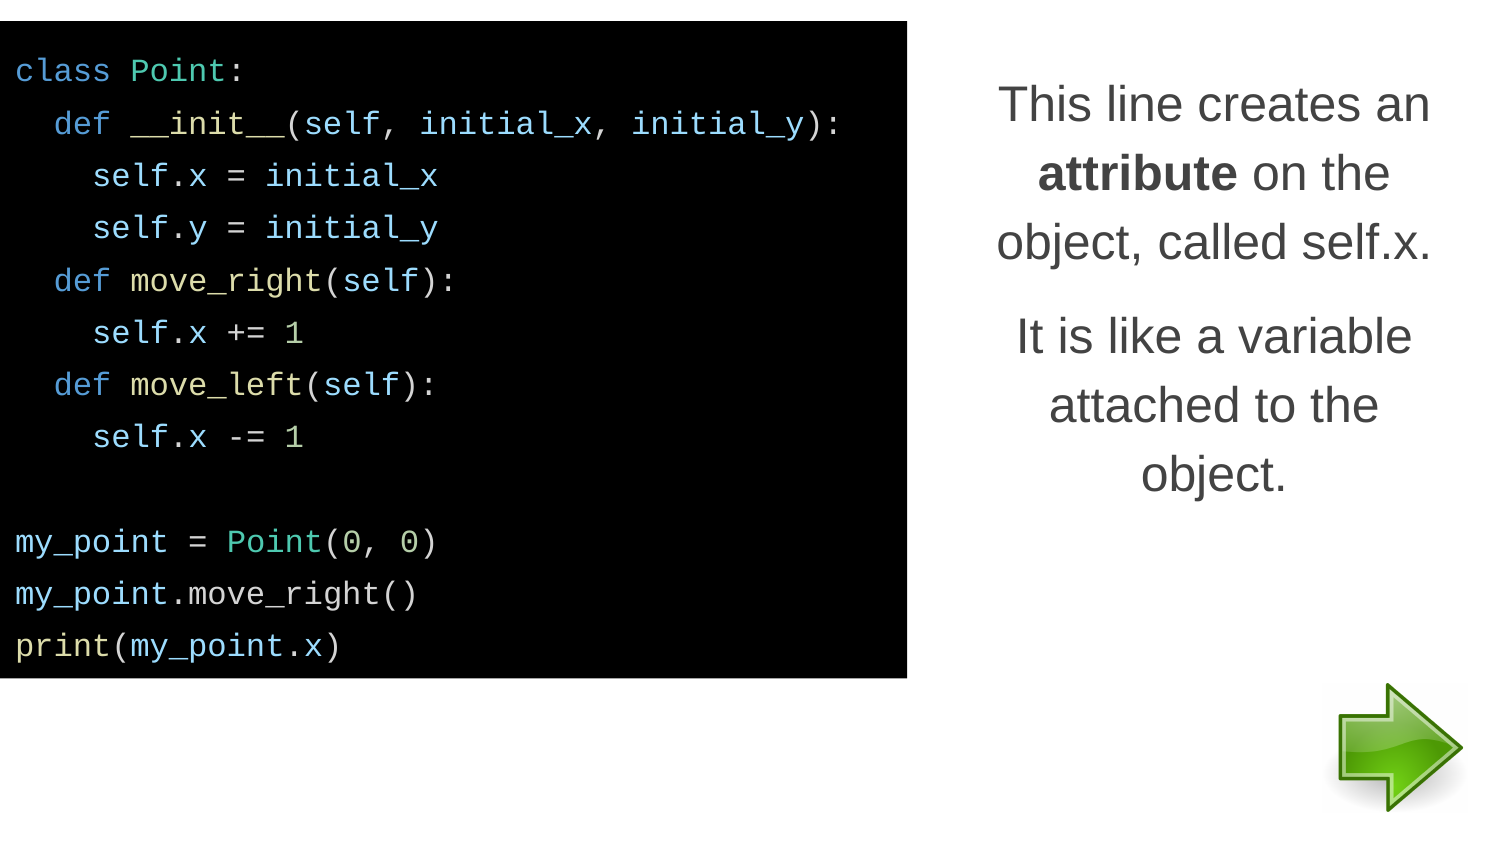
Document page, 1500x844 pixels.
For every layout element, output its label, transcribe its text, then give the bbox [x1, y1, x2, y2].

text_box class Point: def __init__(self, initial_x, initial_y): self.x = initial_x self.y = initial_y def move_right(self): self.x += 1 def move_left(self): self.x -= 1 my_point = Point(0, 0) my_point.move_right() print(my_point.x) [0, 21, 908, 679]
list This line creates an attribute on the object, called self.x. It is like a variable attached to the object. [971, 47, 1458, 553]
picture [1322, 683, 1468, 813]
